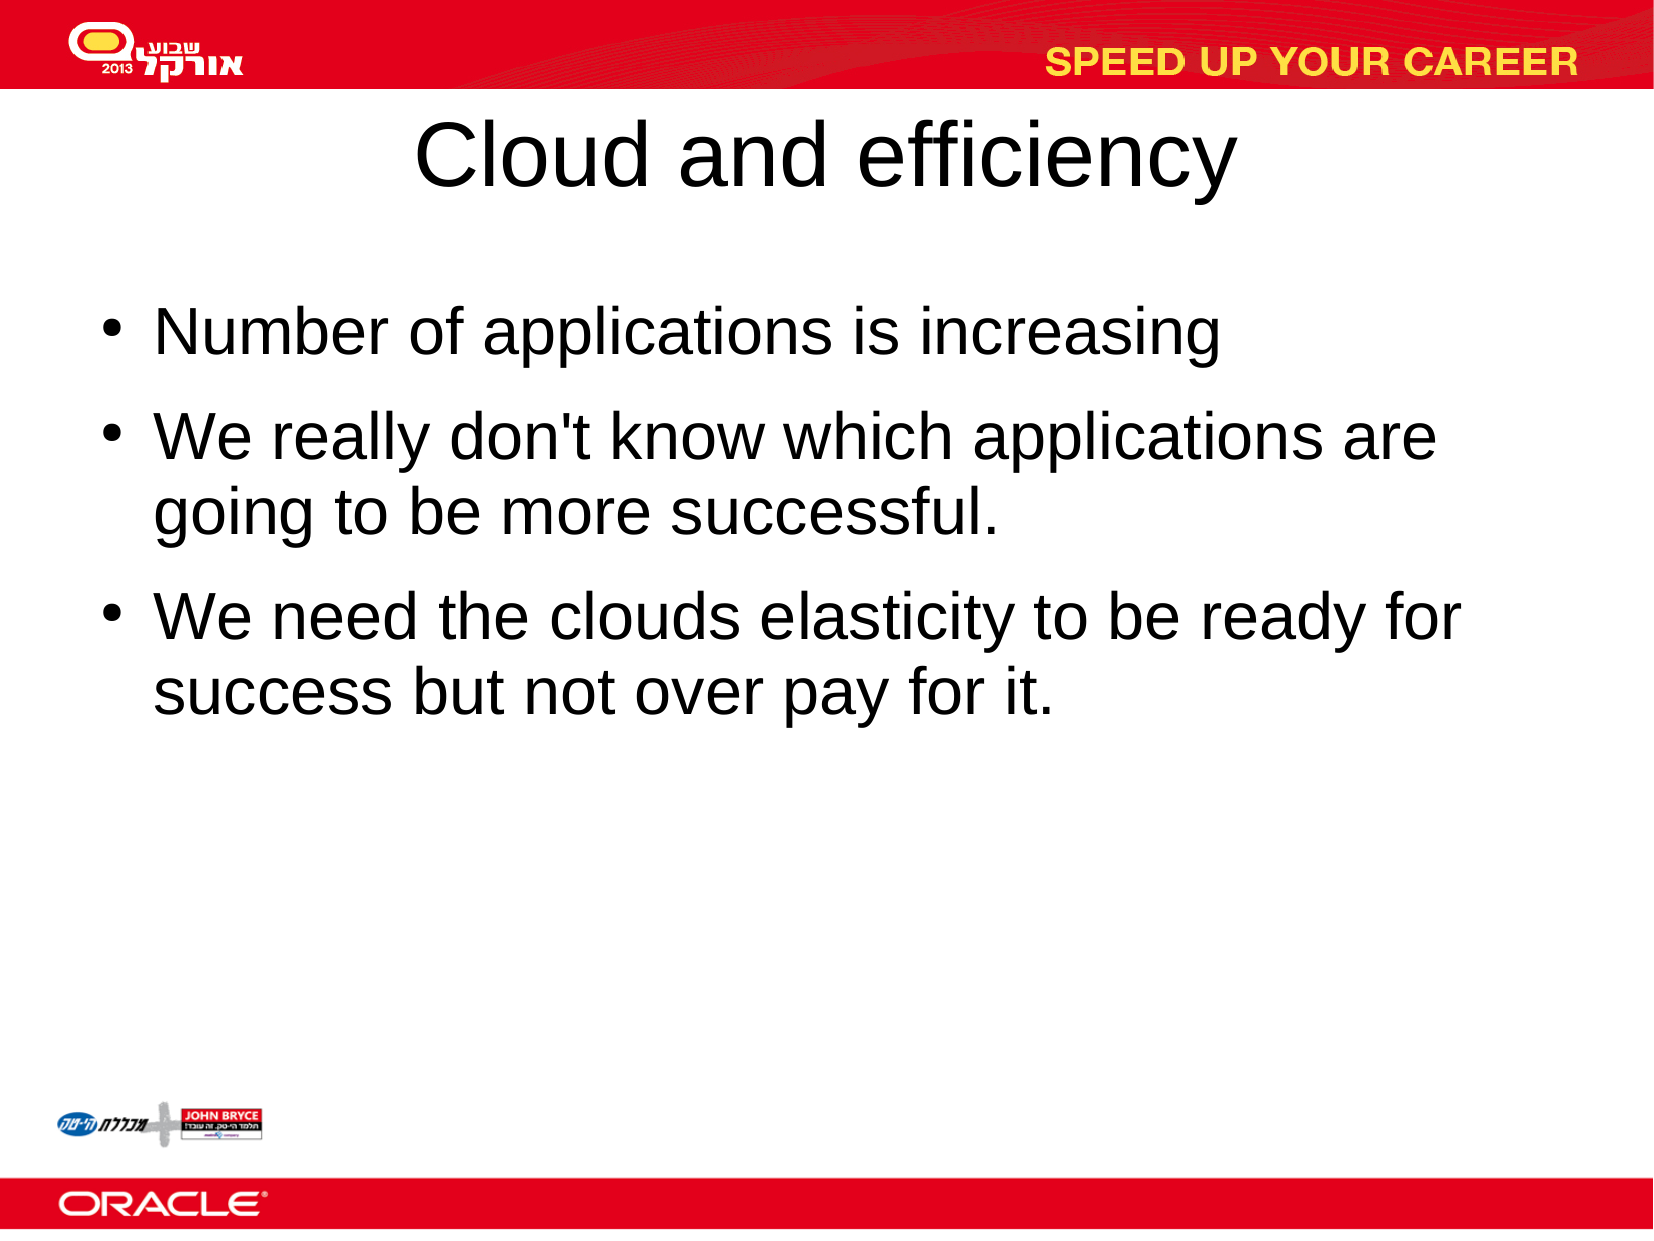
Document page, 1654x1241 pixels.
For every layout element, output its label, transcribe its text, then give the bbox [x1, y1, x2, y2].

picture [0, 1087, 1653, 1240]
picture [0, 0, 1654, 89]
title Cloud and efficiency [82, 49, 1571, 257]
list Number of applications is increasing We really don't know which applications are going to be more successful. We need the clouds elasticity to be ready for success but not over pay for it. [82, 290, 1538, 1010]
